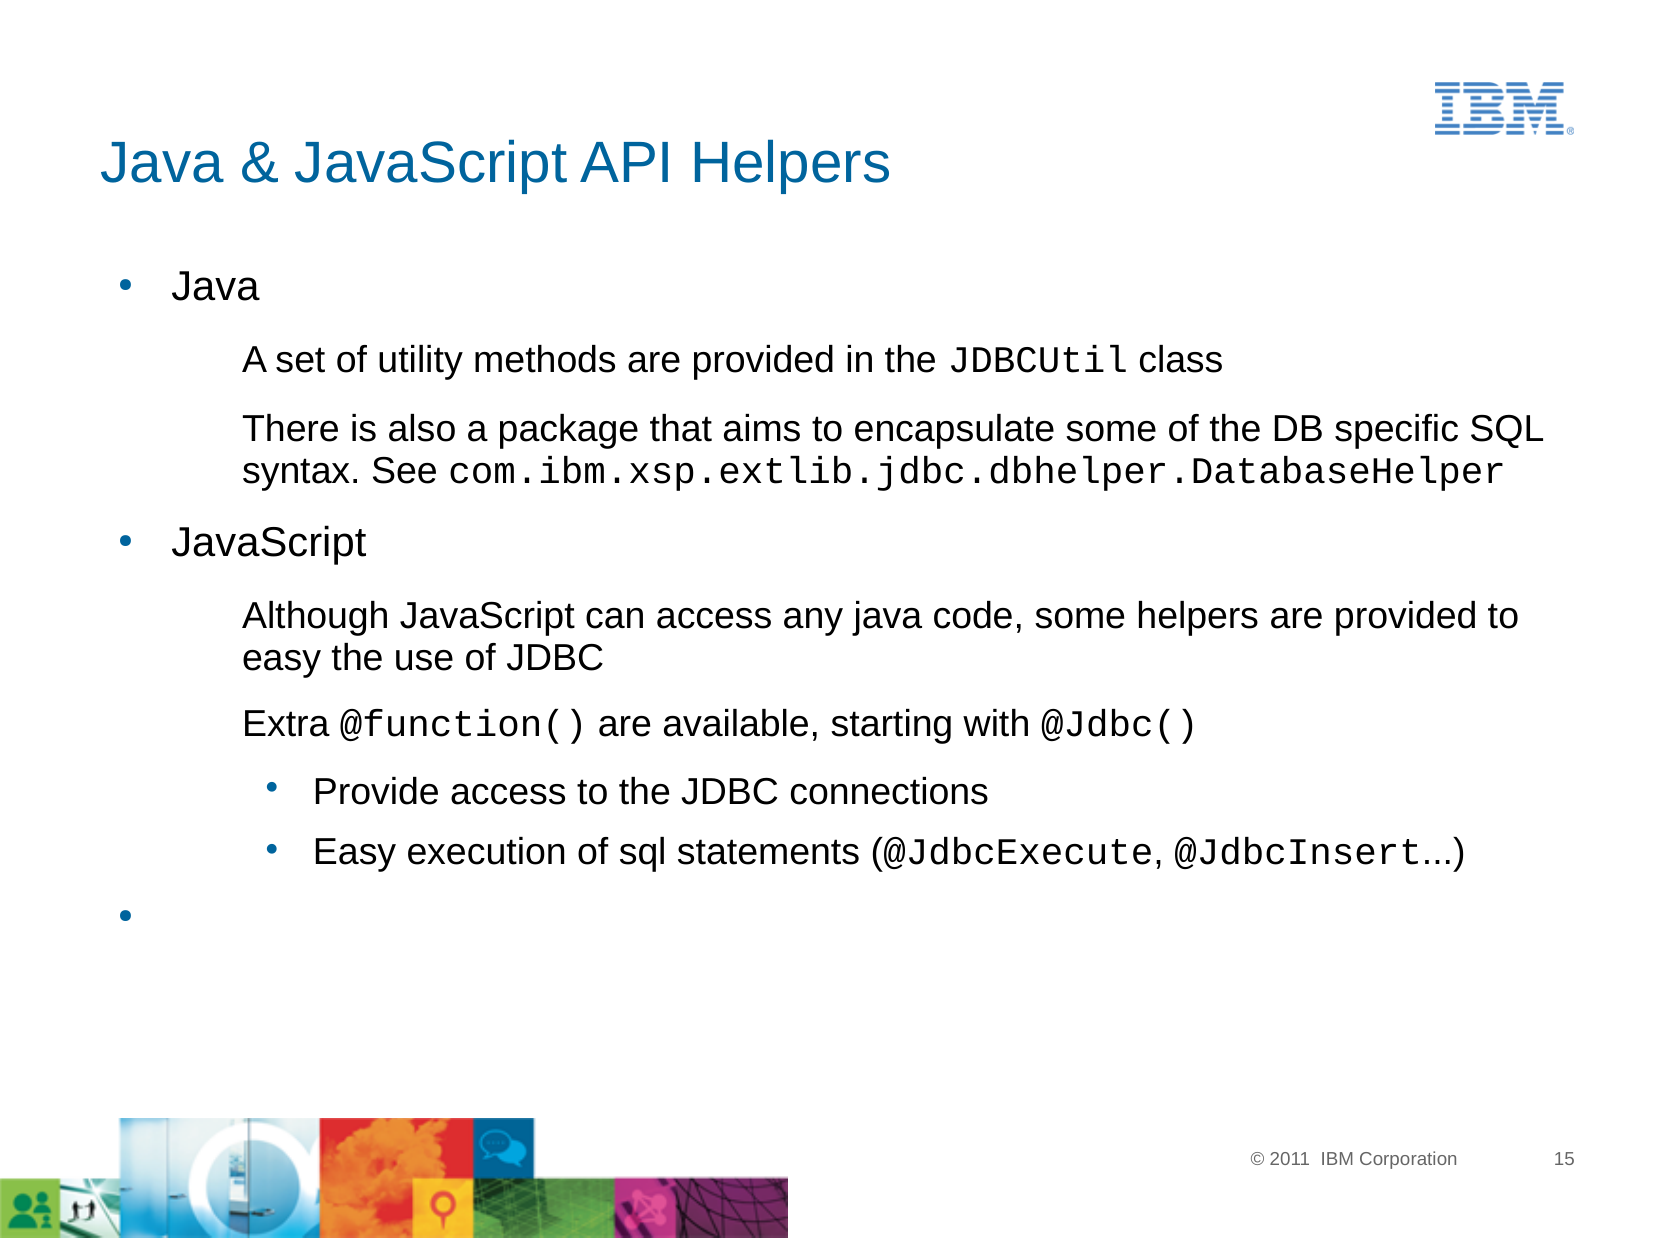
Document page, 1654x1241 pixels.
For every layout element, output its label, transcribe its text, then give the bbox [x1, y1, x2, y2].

title Java & JavaScript API Helpers [100, 94, 1313, 230]
list Java A set of utility methods are provided in the JDBCUtil class There is also a package that aims to encapsulate some of the DB specific SQL syntax. See com.ibm.xsp.extlib.jdbc.dbhelper.DatabaseHelper JavaScript Although JavaScript can access any java code, some helpers are provided to easy the use of JDBC Extra @function() are available, starting with @Jdbc() Provide access to the JDBC connections Easy execution of sql statements (@JdbcExecute, @JdbcInsert...) [100, 262, 1576, 1073]
picture [0, 0, 1654, 1241]
